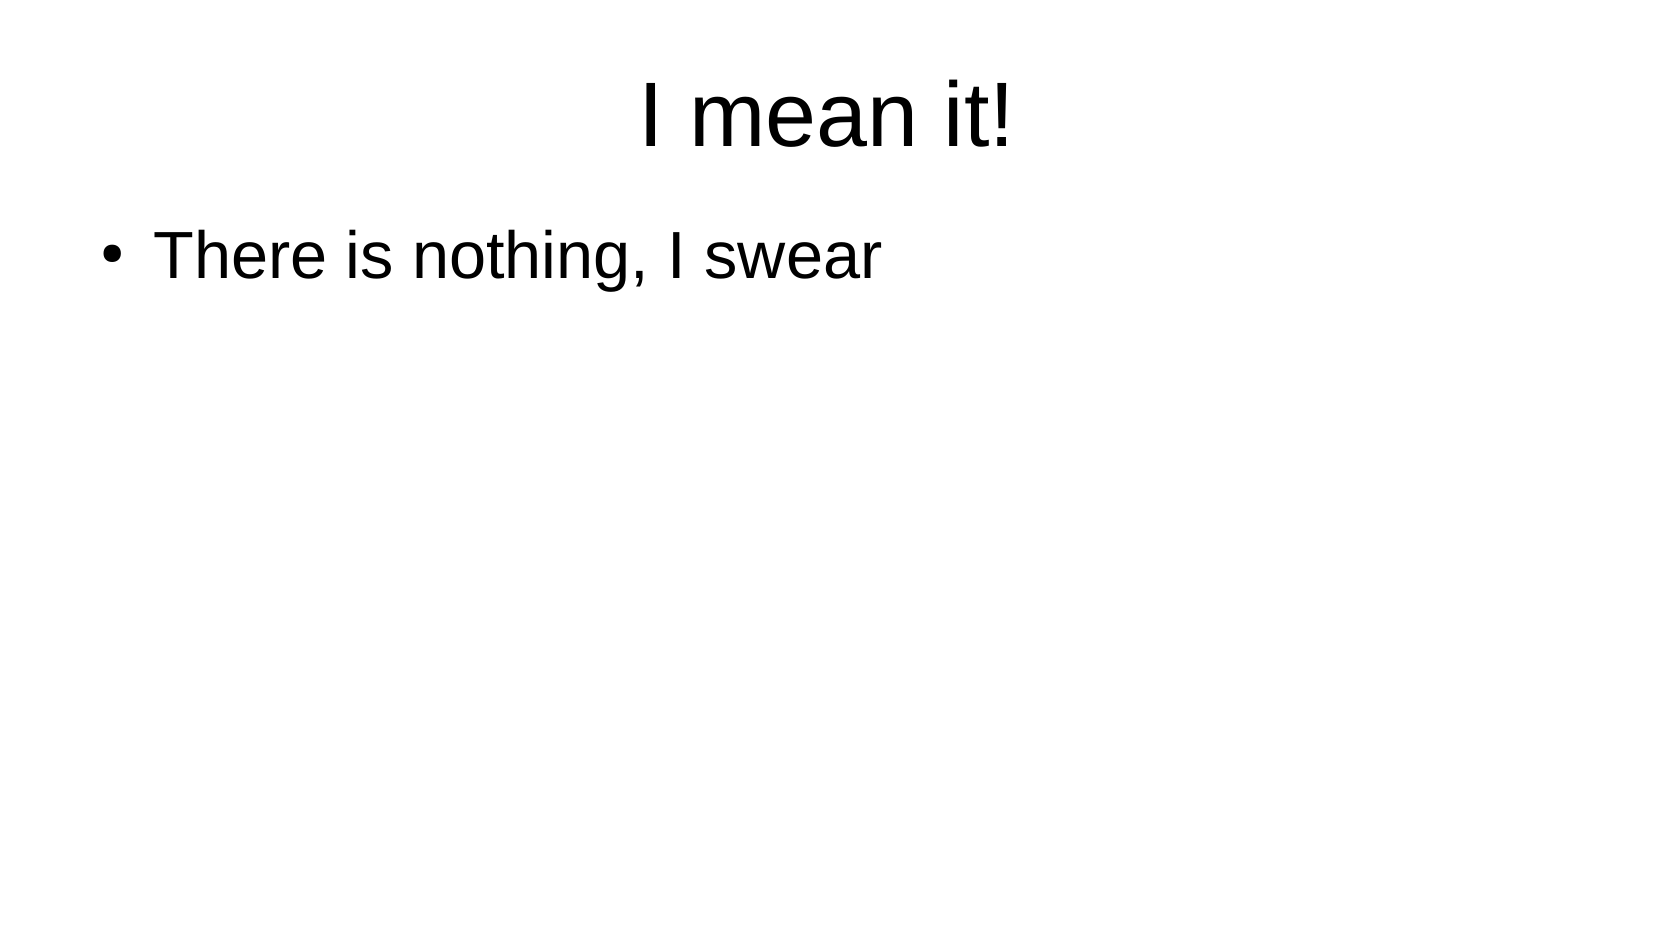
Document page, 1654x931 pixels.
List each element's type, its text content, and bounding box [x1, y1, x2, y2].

list There is nothing, I swear [82, 217, 1571, 758]
title I mean it! [82, 37, 1571, 193]
